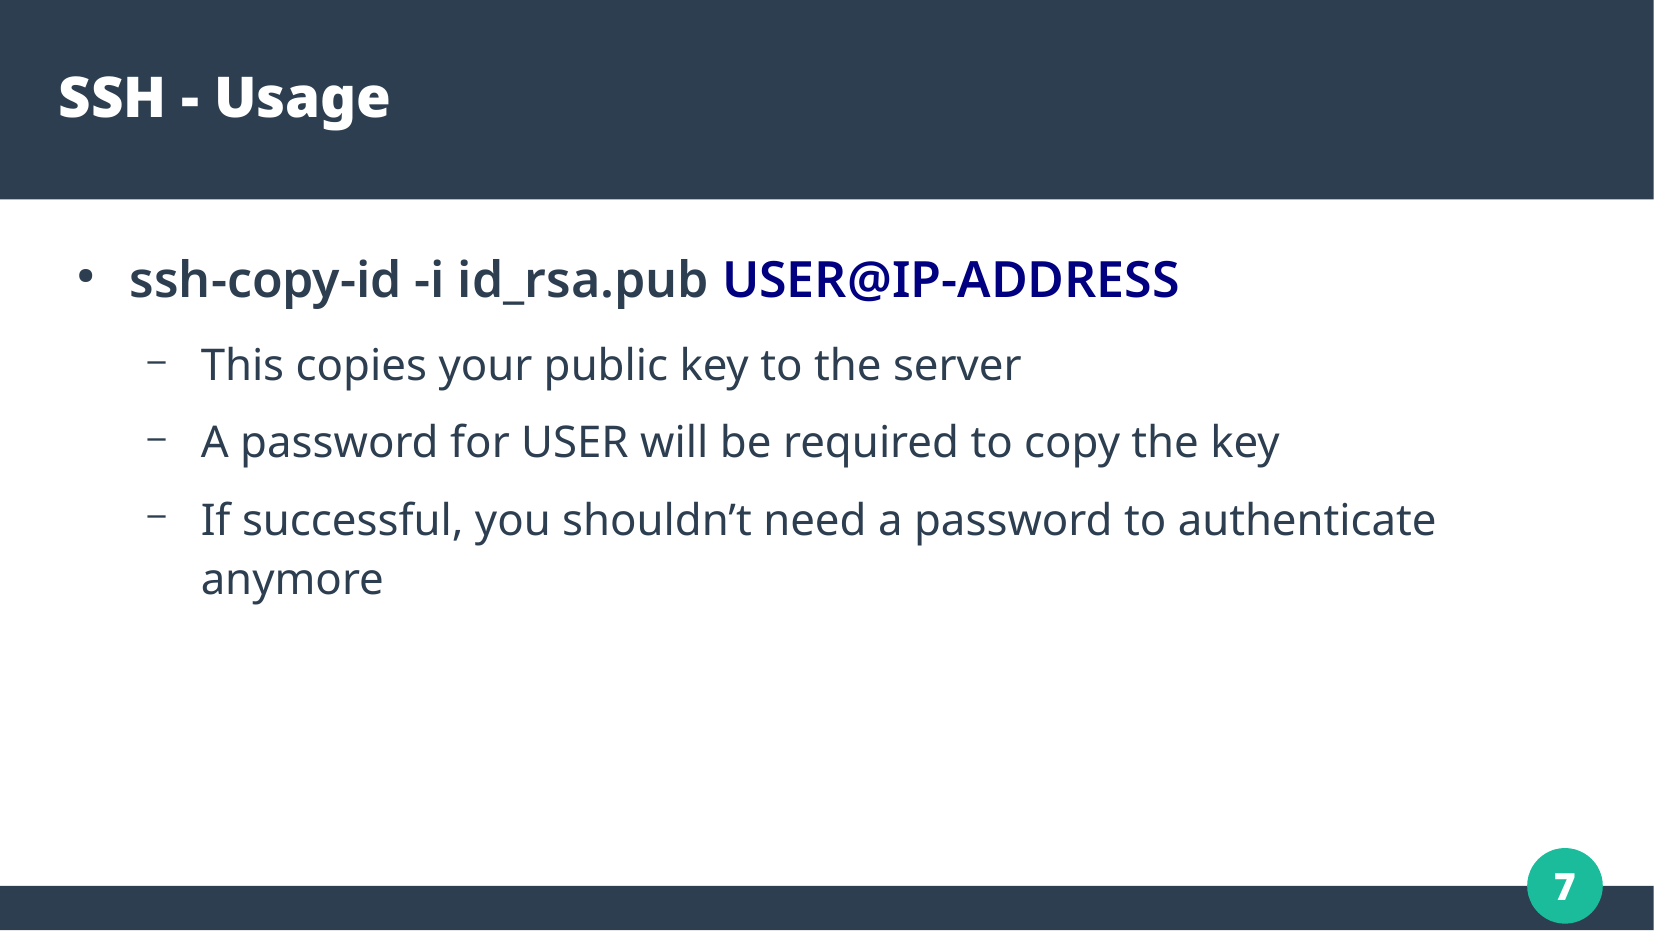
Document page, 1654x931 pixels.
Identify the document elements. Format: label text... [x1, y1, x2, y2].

title SSH - Usage [59, 37, 1595, 155]
list ssh-copy-id -i id_rsa.pub USER@IP-ADDRESS This copies your public key to the server A password for USER will be required to copy the key If successful, you shouldn’t need a password to authenticate anymore [59, 243, 1595, 864]
